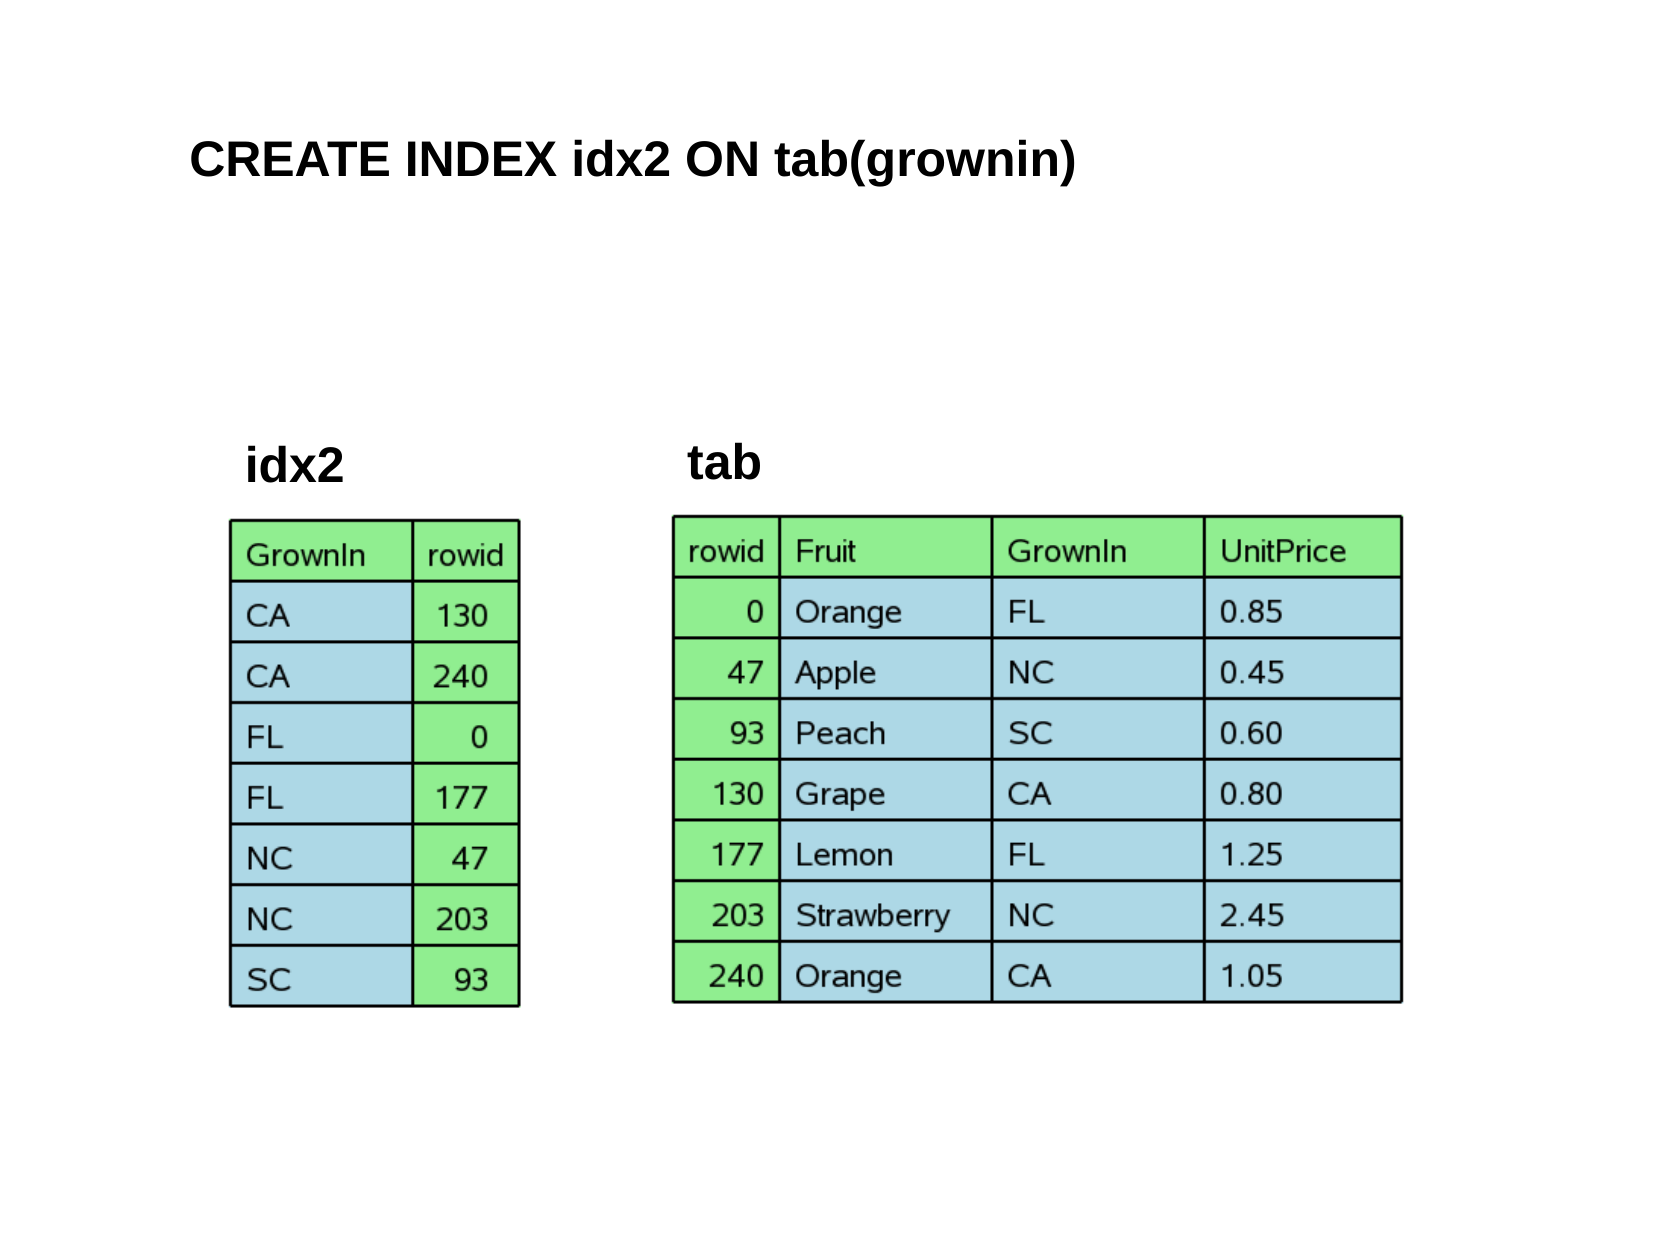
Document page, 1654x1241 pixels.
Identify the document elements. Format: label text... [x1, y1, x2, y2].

picture [657, 500, 1417, 1019]
text_box idx2 [230, 429, 360, 502]
text_box CREATE INDEX idx2 ON tab(grownin) [174, 124, 1093, 197]
picture [214, 504, 536, 1023]
text_box tab [672, 427, 777, 500]
